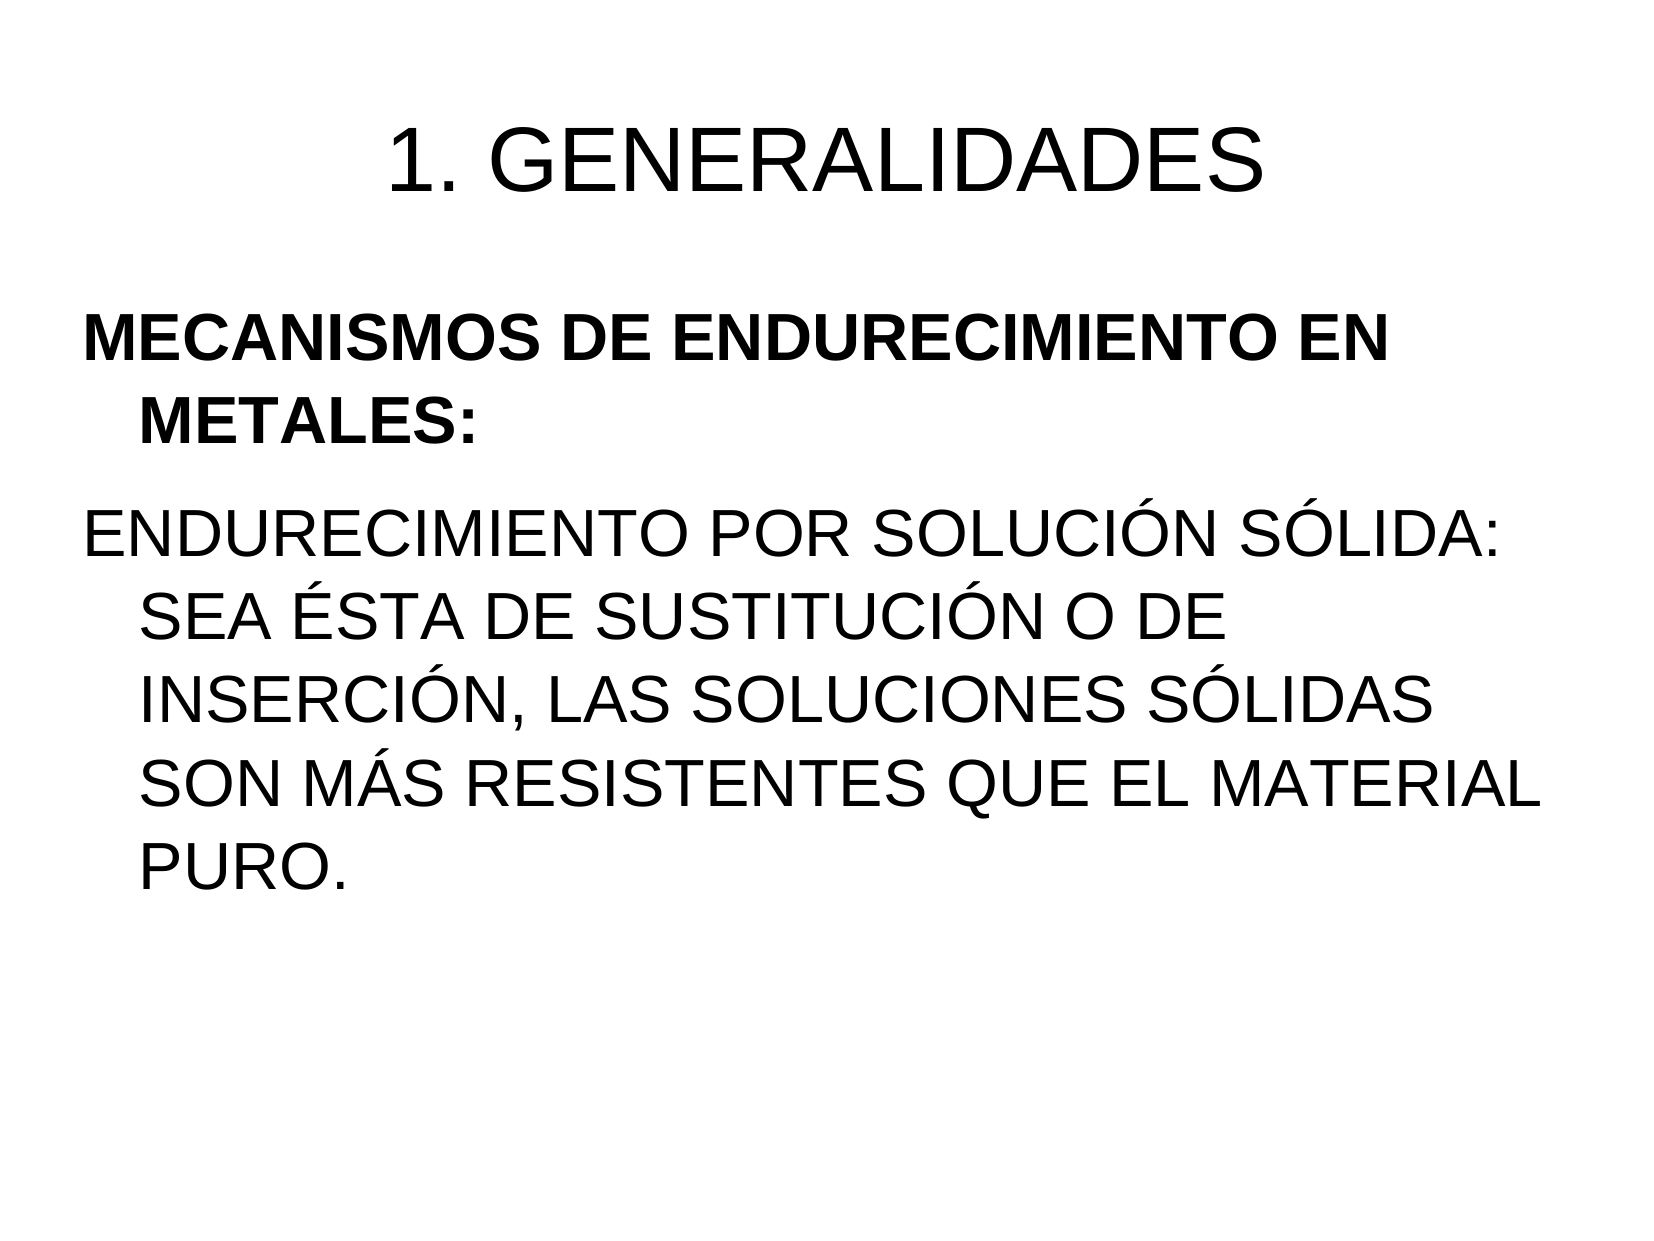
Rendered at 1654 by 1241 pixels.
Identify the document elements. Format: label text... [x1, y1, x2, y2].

list MECANISMOS DE ENDURECIMIENTO EN METALES: ENDURECIMIENTO POR SOLUCIÓN SÓLIDA: SEA ÉSTA DE SUSTITUCIÓN O DE INSERCIÓN, LAS SOLUCIONES SÓLIDAS SON MÁS RESISTENTES QUE EL MATERIAL PURO. [82, 290, 1571, 1109]
title 1. GENERALIDADES [82, 56, 1571, 249]
